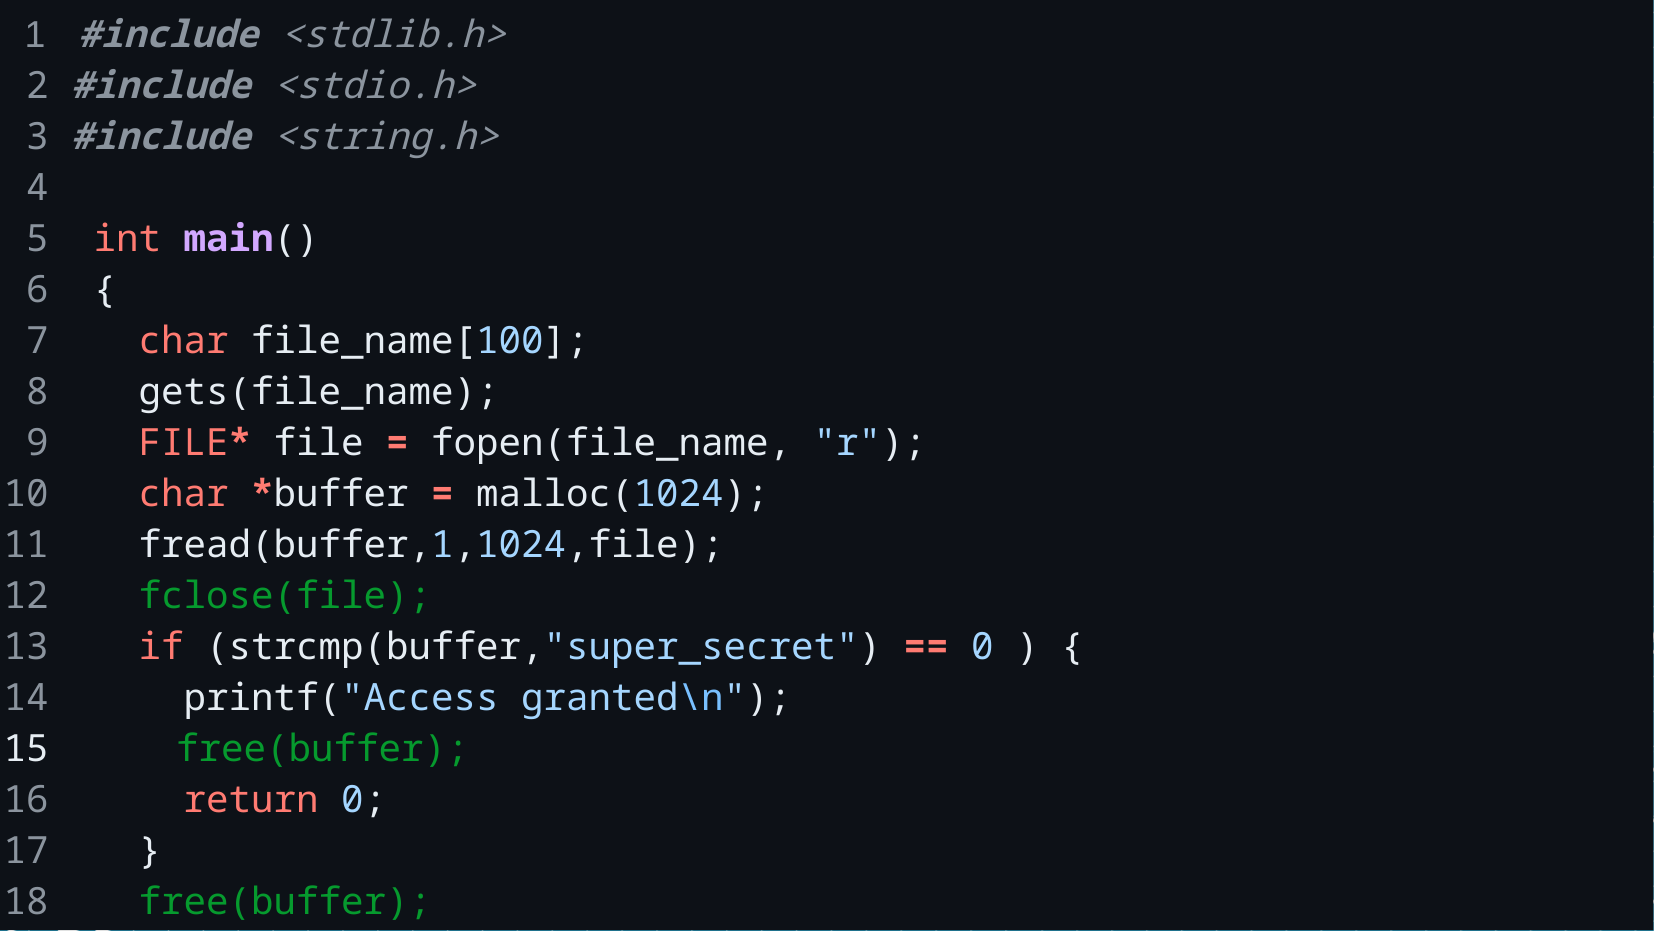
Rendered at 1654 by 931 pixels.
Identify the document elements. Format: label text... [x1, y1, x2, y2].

text_box 1 #include <stdlib.h> 2 #include <stdio.h> 3 #include <string.h> 4 5 int main() 6 { 7 char file_name[100]; 8 gets(file_name); 9 FILE* file = fopen(file_name, "r"); 10 char *buffer = malloc(1024); 11 fread(buffer,1,1024,file); 12 fclose(file); 13 if (strcmp(buffer,"super_secret") == 0 ) { 14 printf("Access granted\n"); 15 free(buffer); 16 return 0; 17 } 18 free(buffer); 19 return 1; 20 } [0, 0, 1654, 931]
